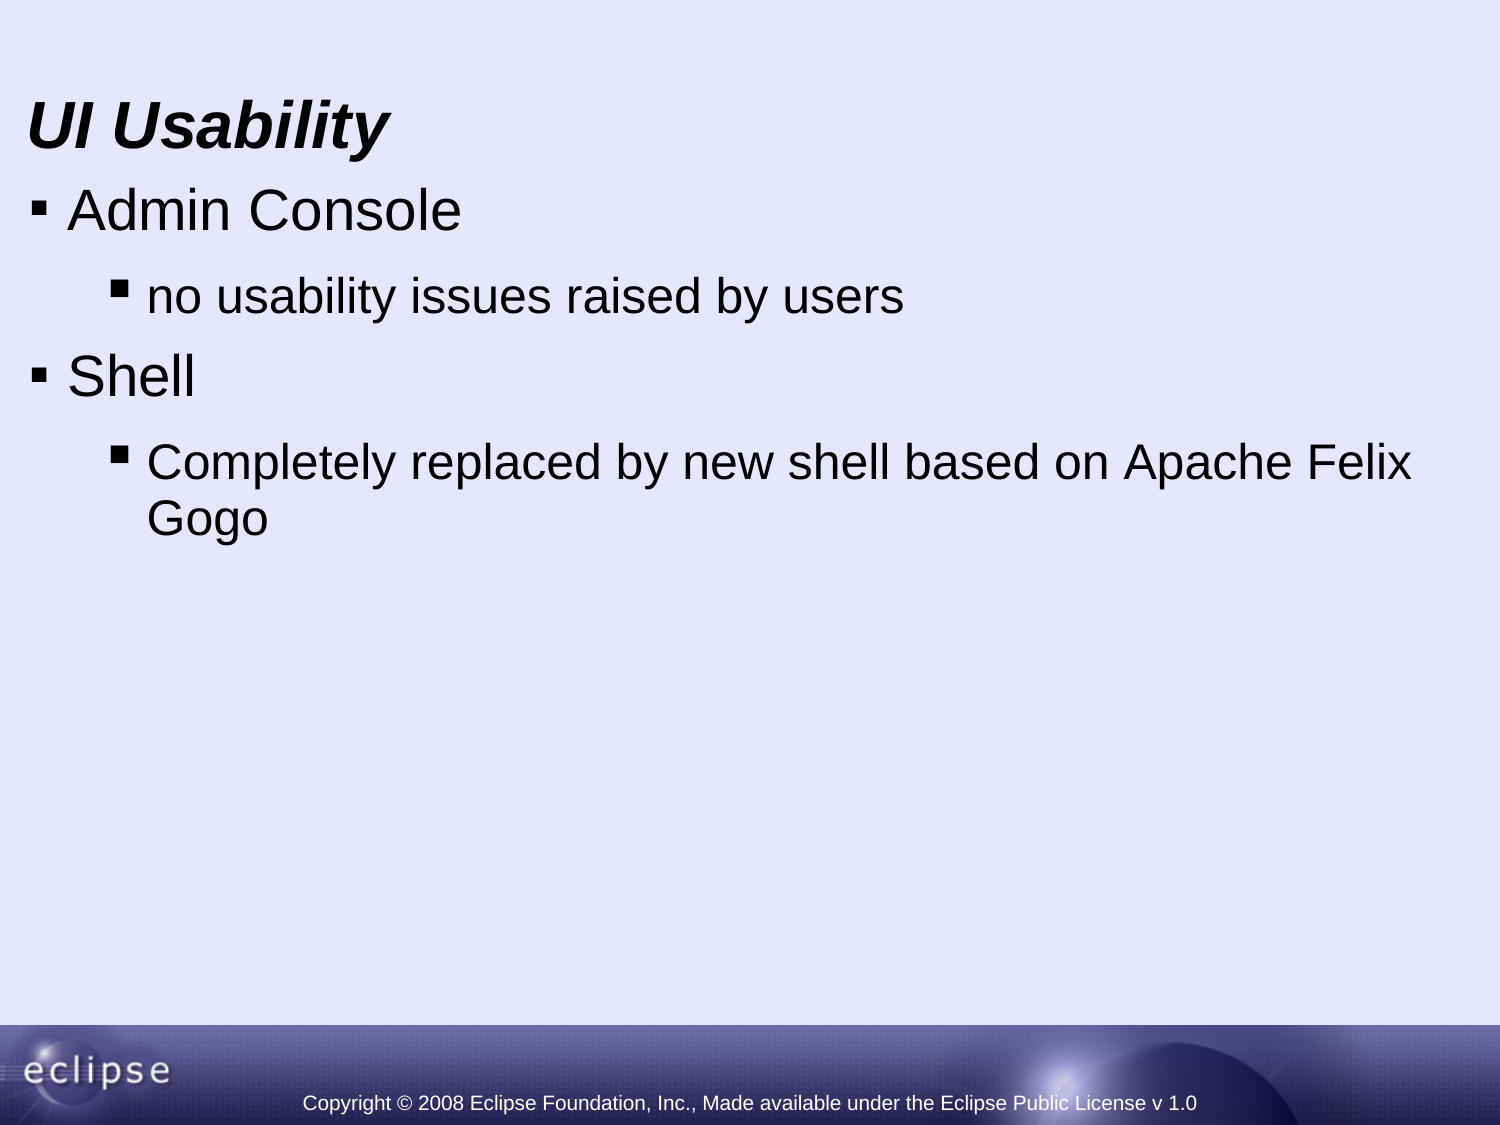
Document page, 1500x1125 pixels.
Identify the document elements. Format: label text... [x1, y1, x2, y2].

title UI Usability [26, 84, 1474, 172]
picture [0, 1025, 1500, 1125]
list Admin Console no usability issues raised by users Shell Completely replaced by new shell based on Apache Felix Gogo [29, 177, 1455, 1011]
